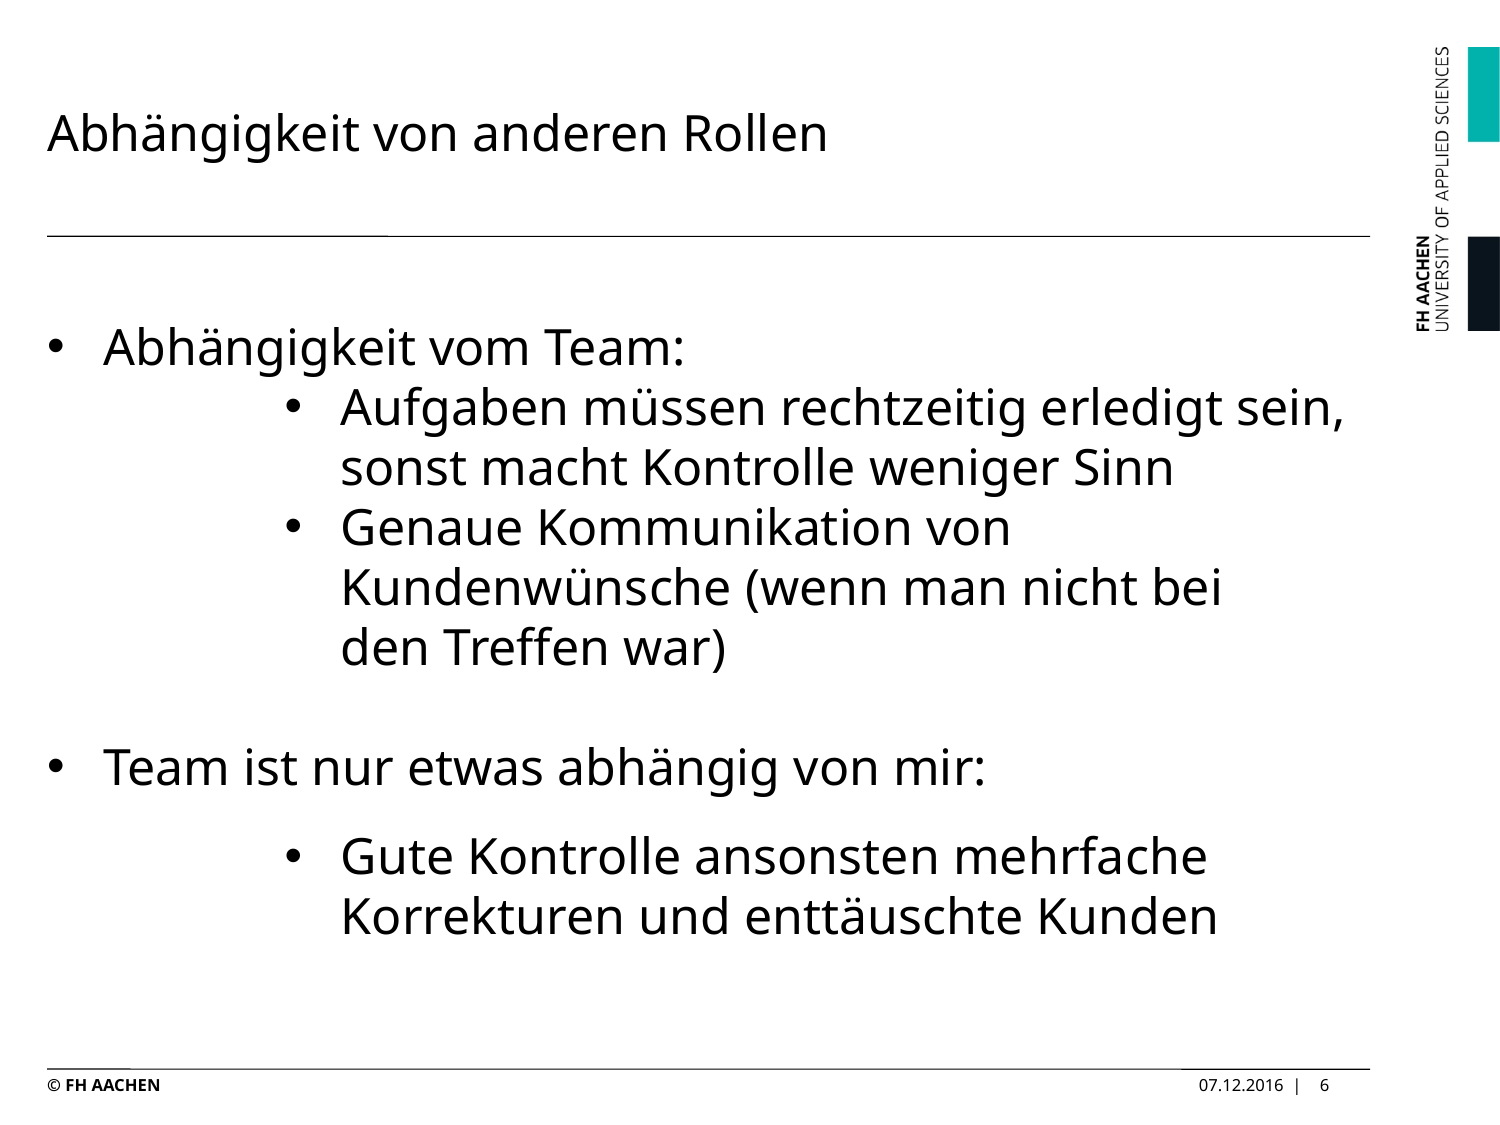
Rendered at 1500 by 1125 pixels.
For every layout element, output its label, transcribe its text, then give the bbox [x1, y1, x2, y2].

footer © FH AACHEN [47, 1074, 988, 1095]
slide_number <Nummer> [1319, 1074, 1369, 1095]
picture [1404, 47, 1500, 331]
title Abhängigkeit von anderen Rollen [47, 101, 1371, 221]
list Abhängigkeit vom Team: Aufgaben müssen rechtzeitig erledigt sein, sonst macht Kontrolle weniger Sinn Genaue Kommunikation von Kundenwünsche (wenn man nicht bei den Treffen war) Team ist nur etwas abhängig von mir: Gute Kontrolle ansonsten mehrfache Korrekturen und enttäuschte Kunden [47, 255, 1418, 1047]
slide_number 07.12.2016 | [1198, 1074, 1319, 1095]
